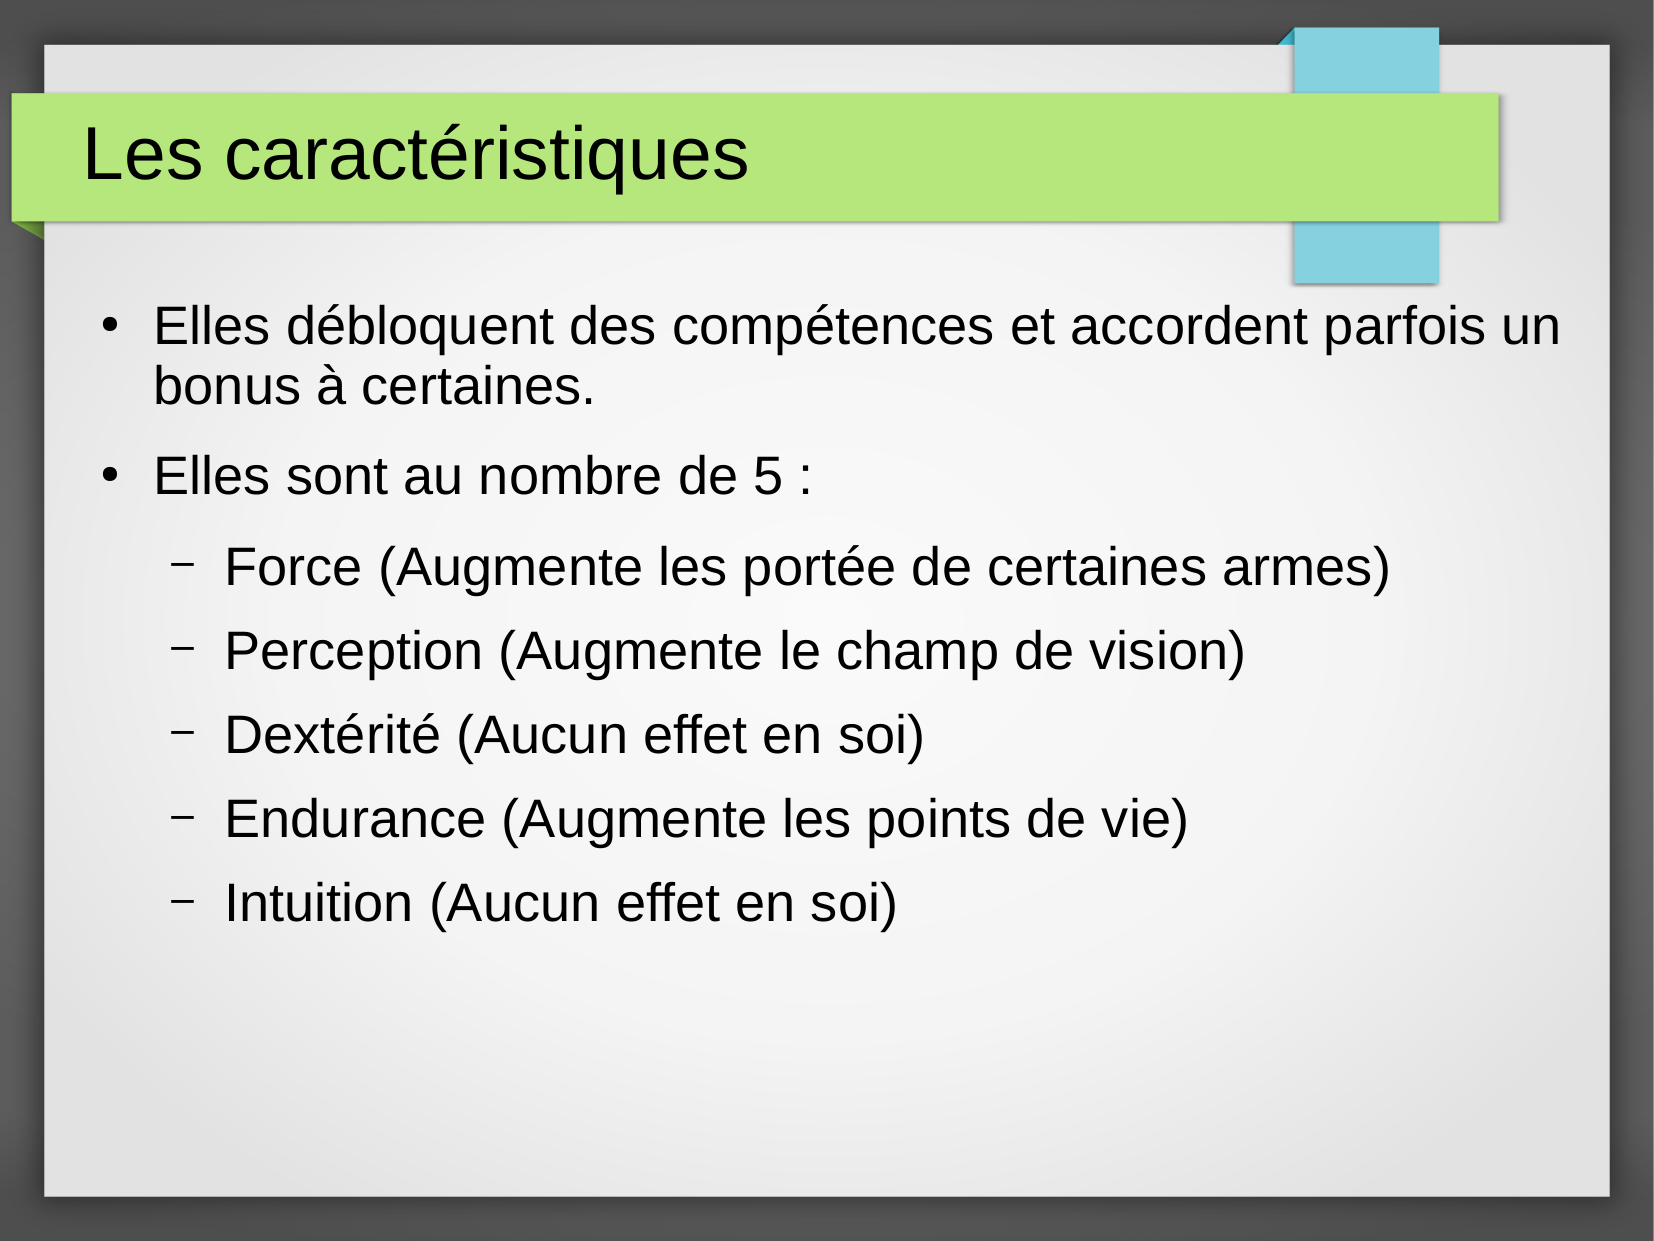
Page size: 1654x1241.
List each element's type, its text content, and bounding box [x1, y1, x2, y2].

picture [0, 0, 1654, 1241]
title Les caractéristiques [82, 94, 1264, 213]
list Elles débloquent des compétences et accordent parfois un bonus à certaines. Elles sont au nombre de 5 : Force (Augmente les portée de certaines armes) Perception (Augmente le champ de vision) Dextérité (Aucun effet en soi) Endurance (Augmente les points de vie) Intuition (Aucun effet en soi) [82, 295, 1571, 1015]
